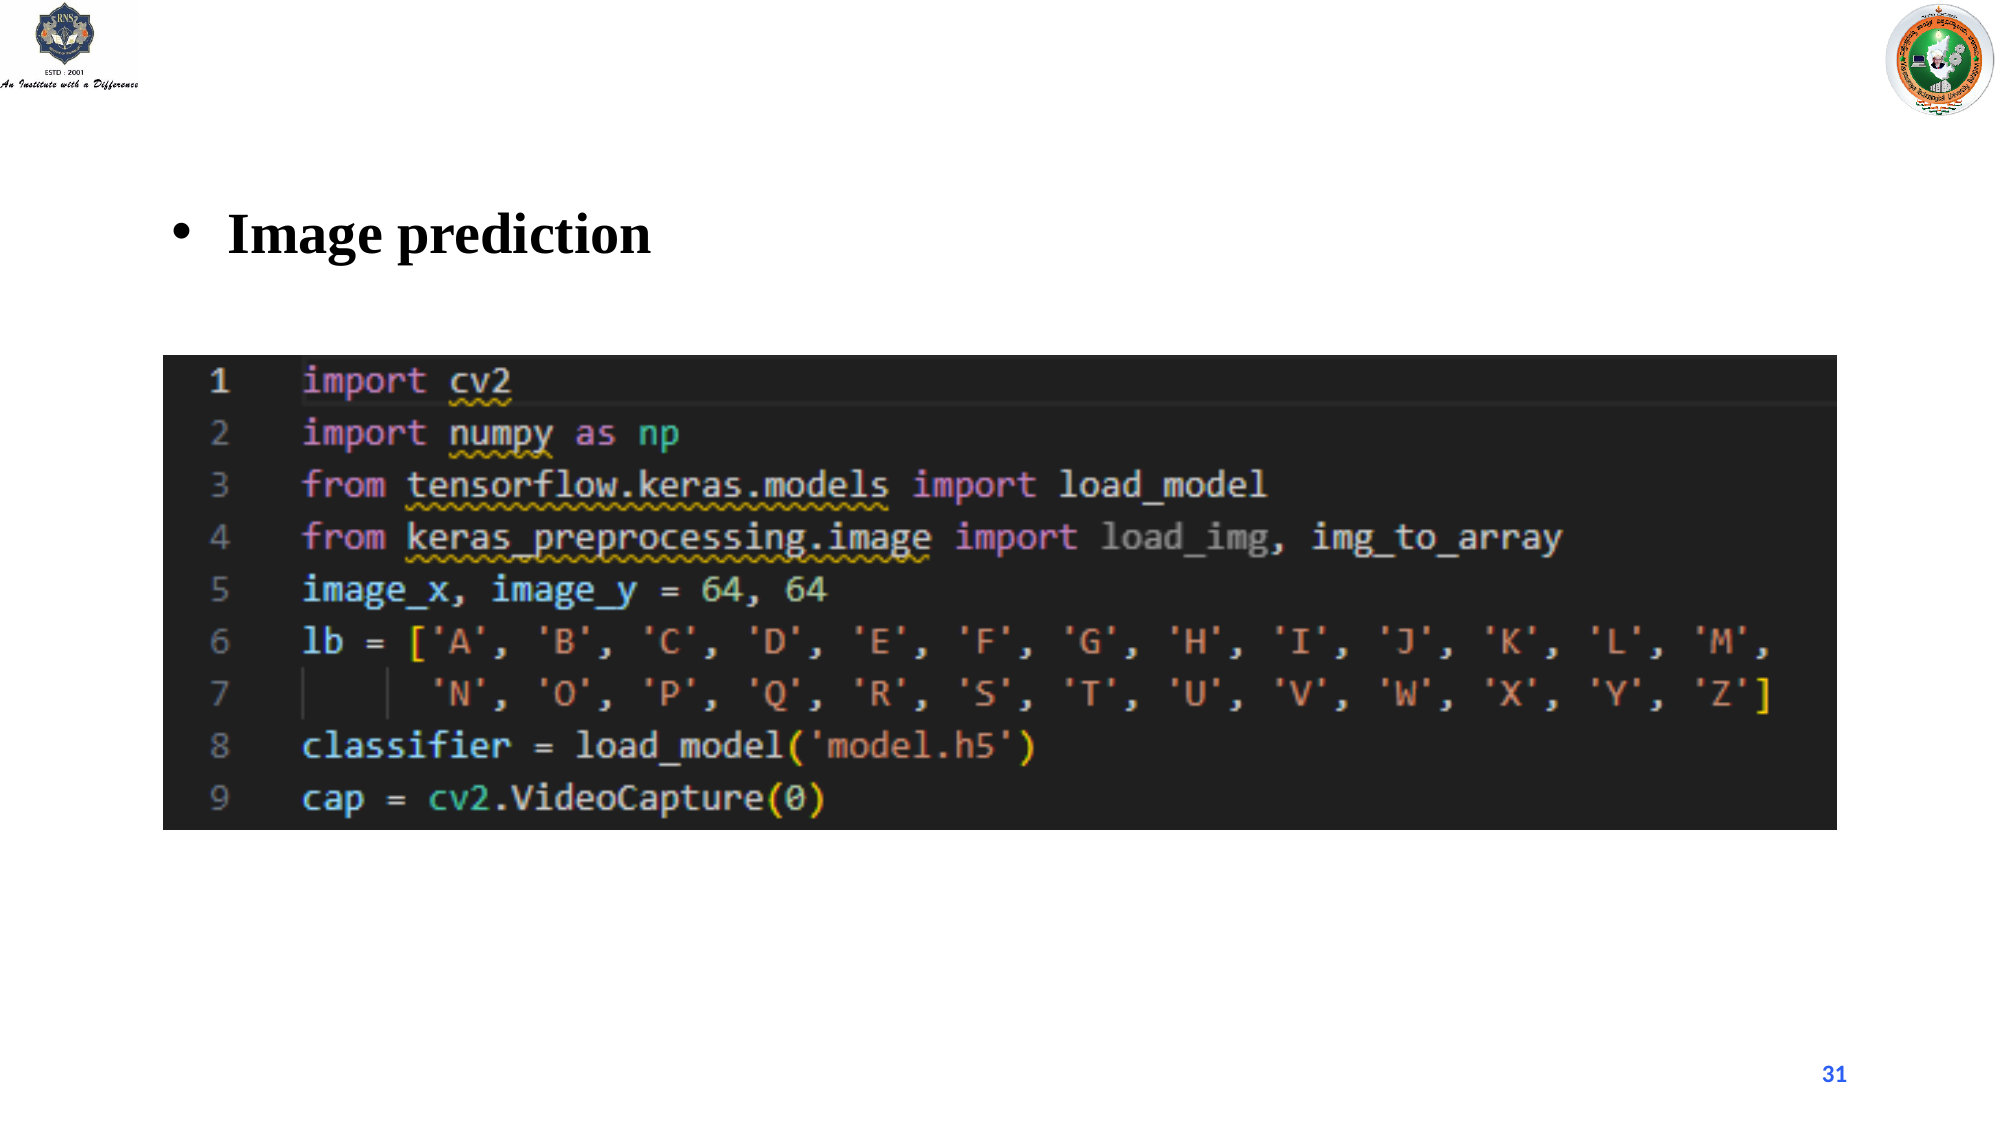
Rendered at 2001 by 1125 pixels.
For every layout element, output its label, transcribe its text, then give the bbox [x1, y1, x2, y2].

list Image prediction [137, 195, 1863, 1022]
slide_number <number> [1412, 1042, 1863, 1103]
picture [1882, 2, 1997, 117]
picture [0, 0, 138, 90]
picture [163, 355, 1837, 830]
